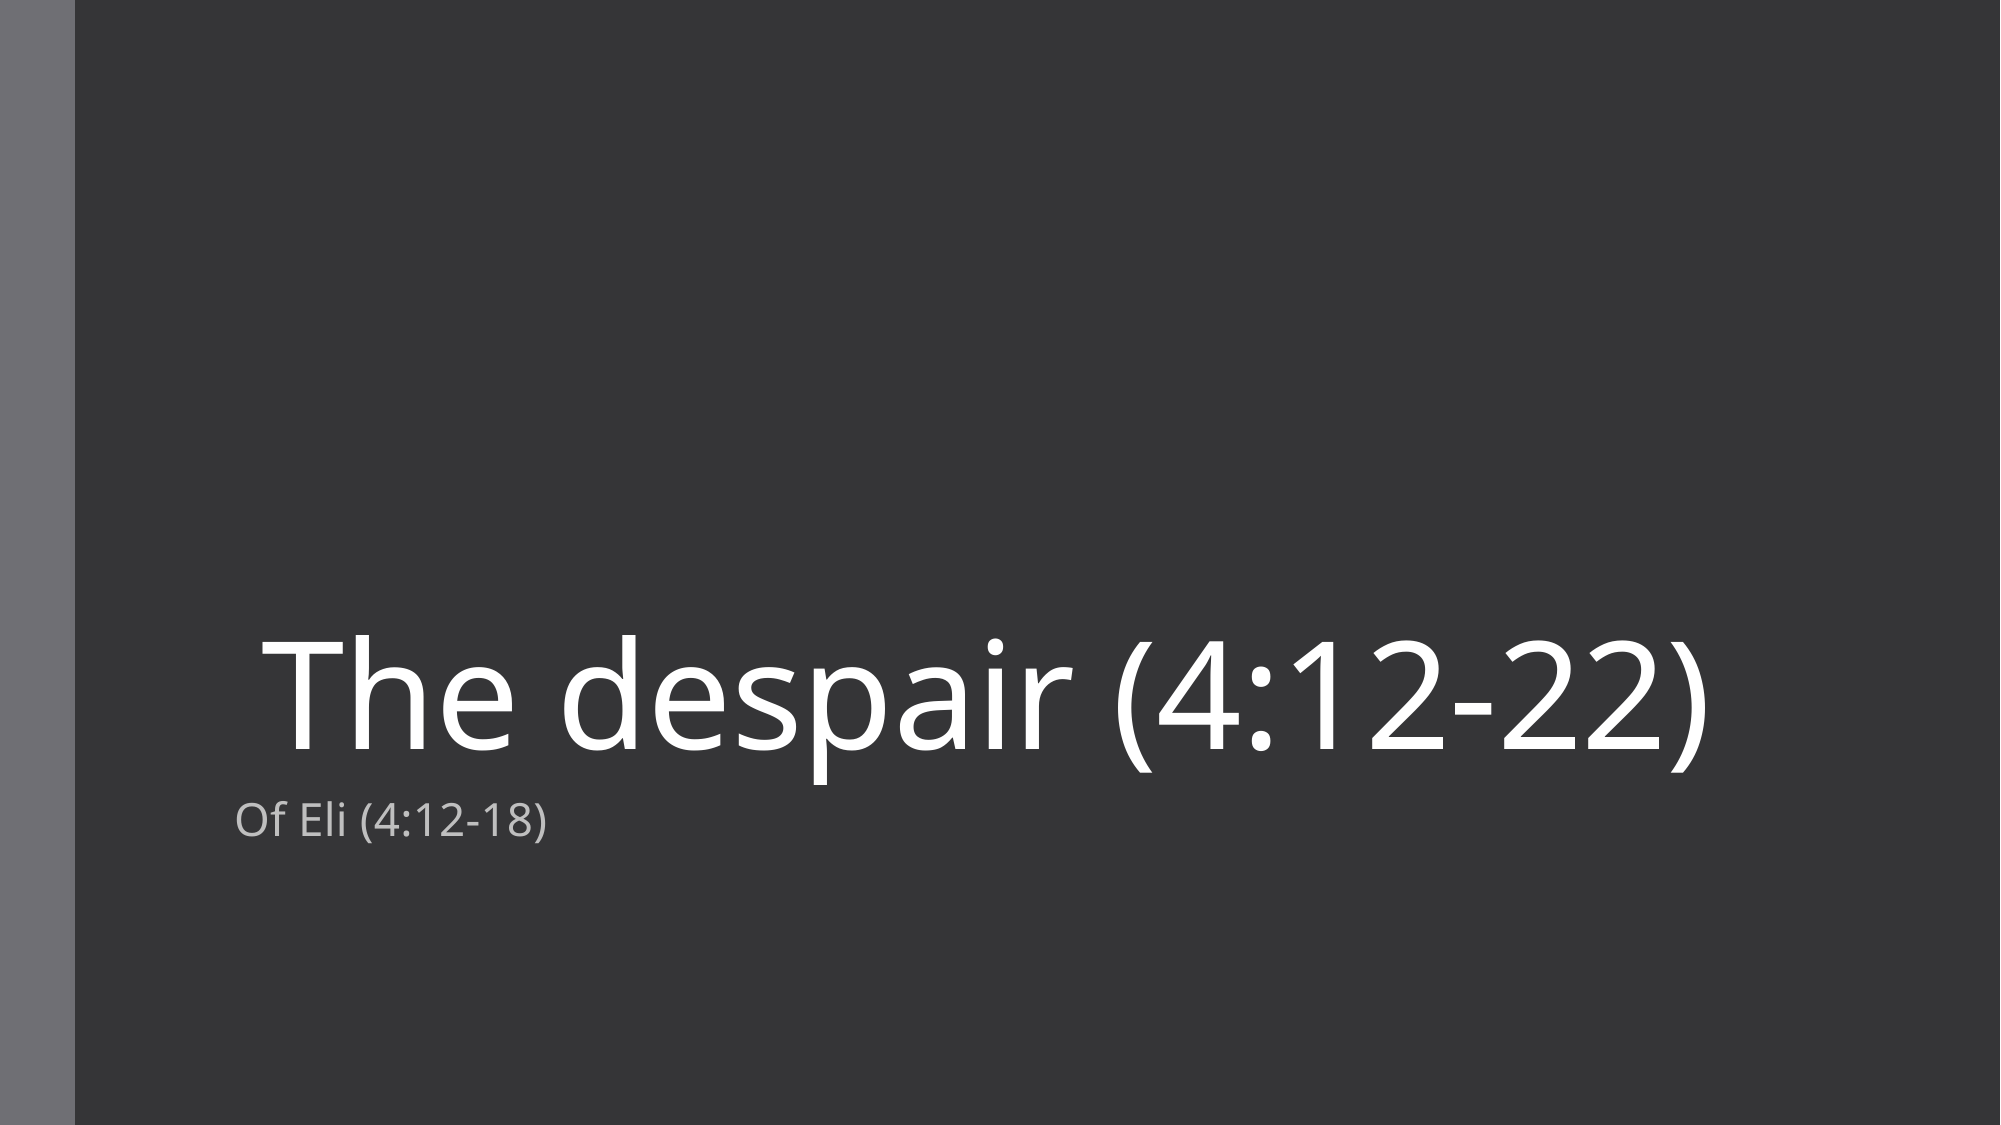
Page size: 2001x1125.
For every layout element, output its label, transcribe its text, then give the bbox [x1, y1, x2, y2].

subtitle Of Eli (4:12-18) [206, 787, 1752, 1066]
title The despair (4:12-22) [206, 124, 1752, 787]
